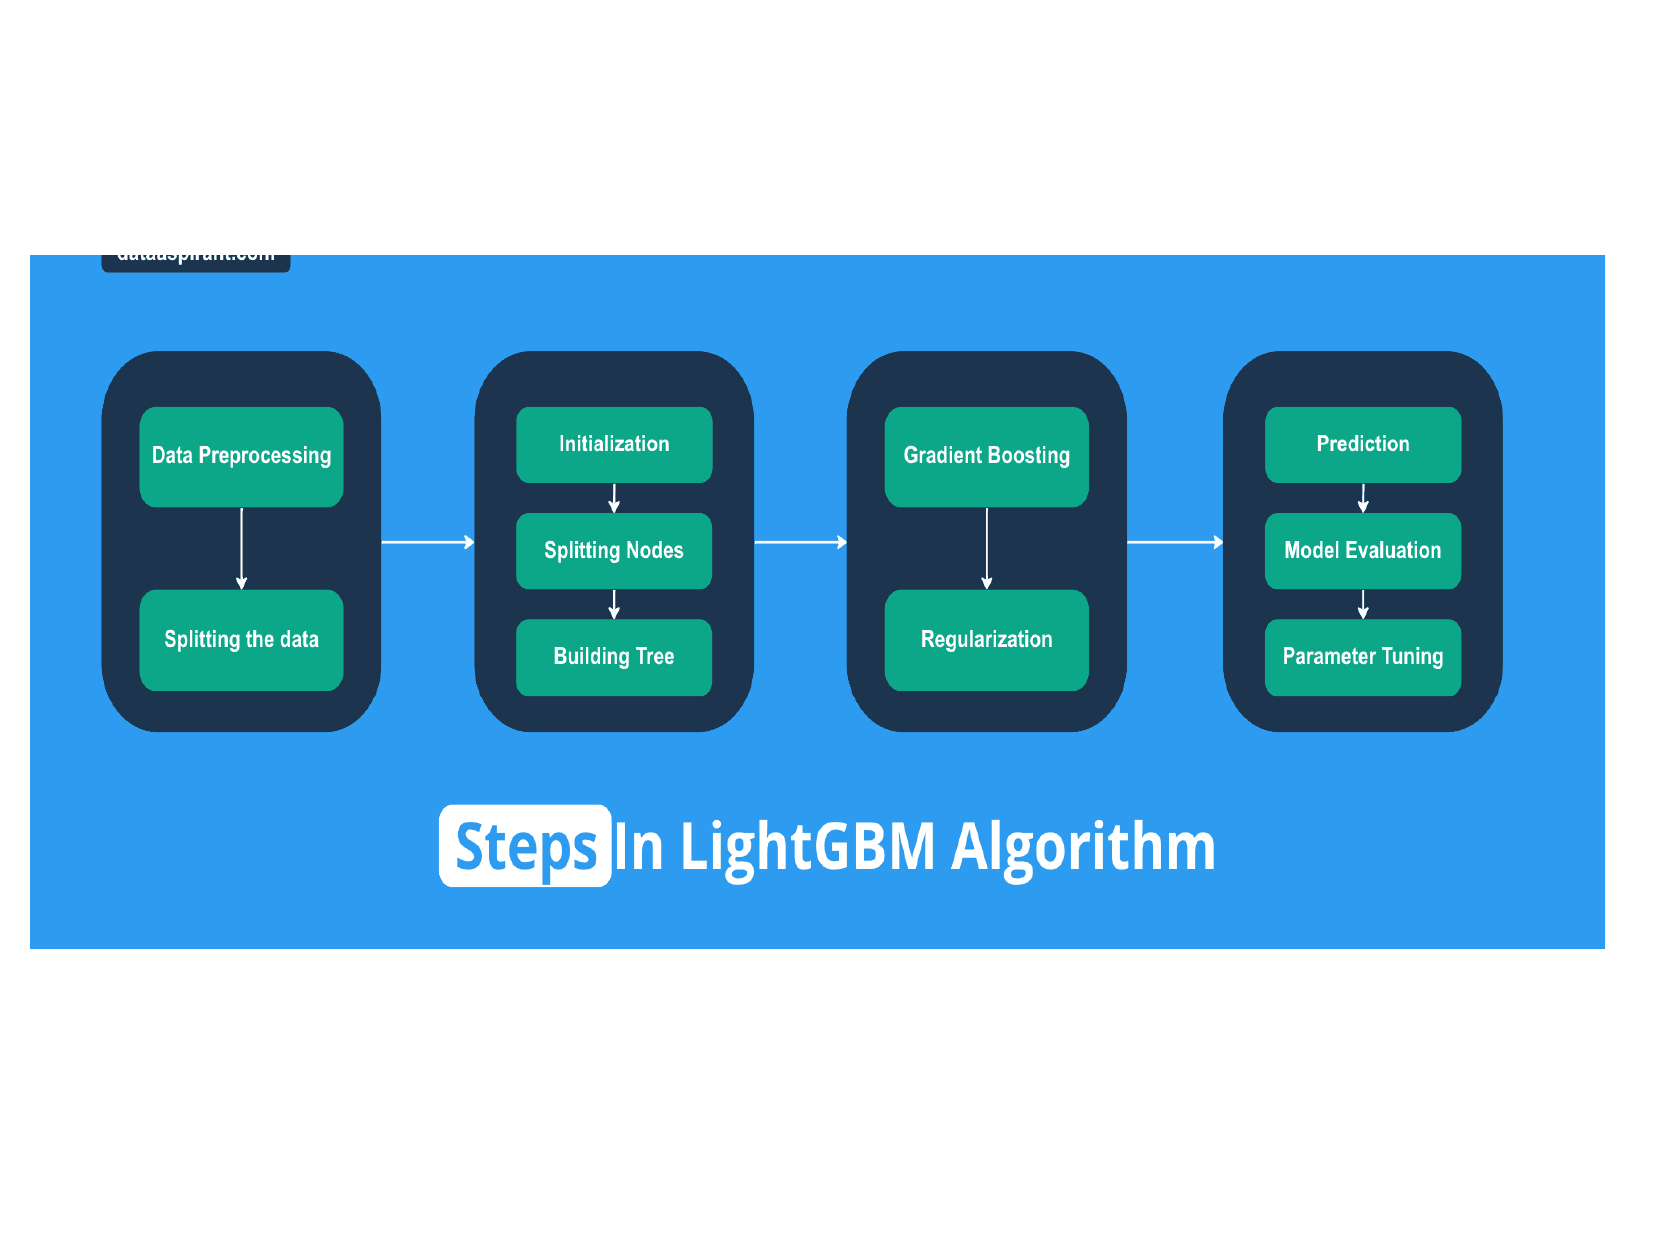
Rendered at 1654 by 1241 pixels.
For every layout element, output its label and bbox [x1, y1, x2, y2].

picture [30, 255, 1606, 949]
